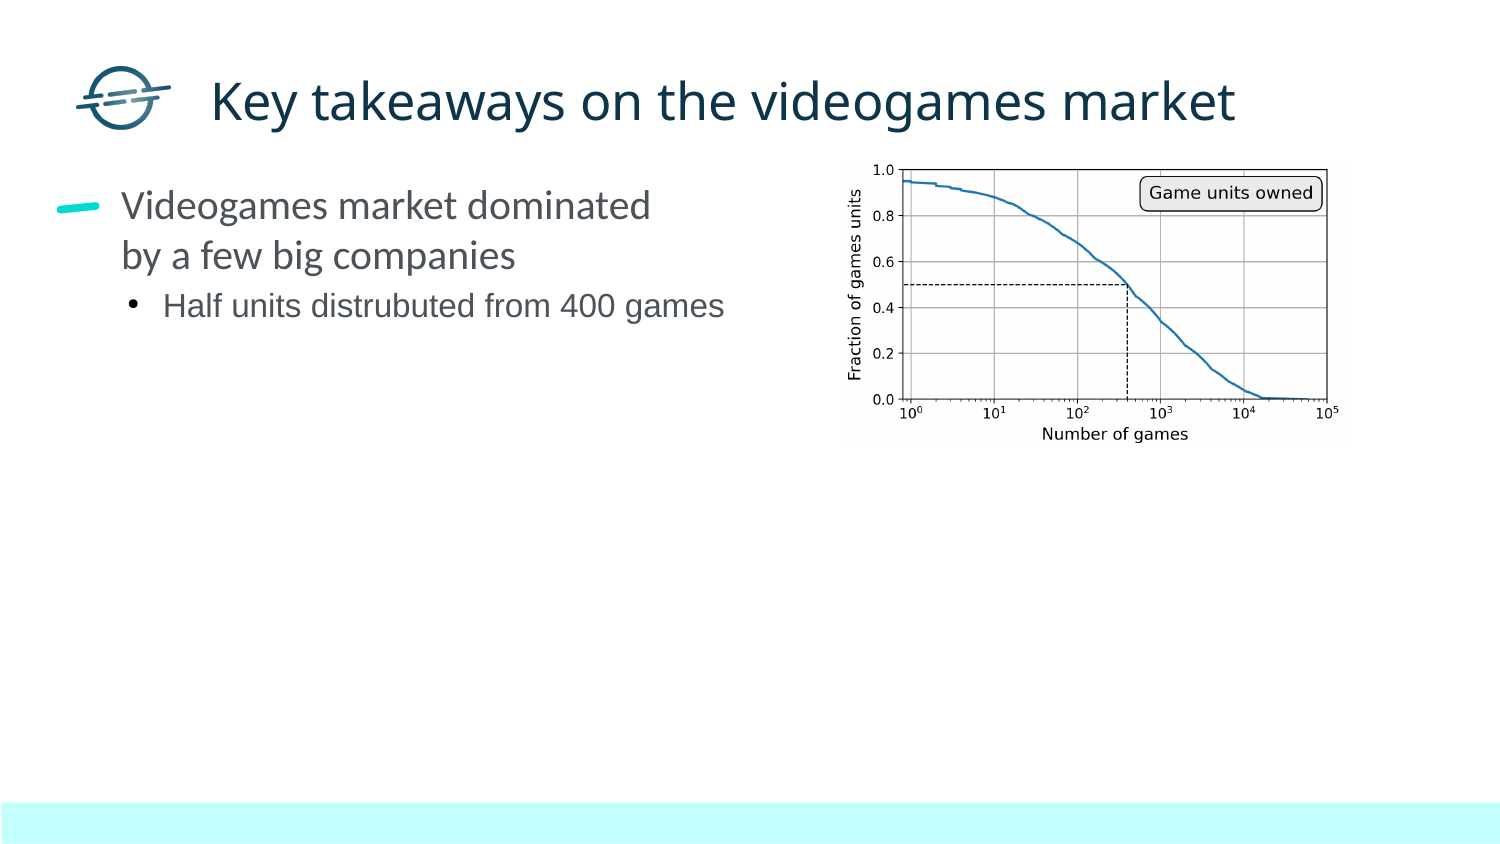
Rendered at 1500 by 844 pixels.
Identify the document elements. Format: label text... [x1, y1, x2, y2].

title Half units distrubuted from 400 games [112, 269, 742, 330]
text_box [56, 202, 100, 214]
text_box [1, 802, 1500, 844]
title Key takeaways on the videogames market [195, 53, 1447, 141]
picture [76, 66, 171, 130]
title Videogames market dominated by a few big companies [106, 162, 691, 306]
picture [842, 158, 1347, 446]
